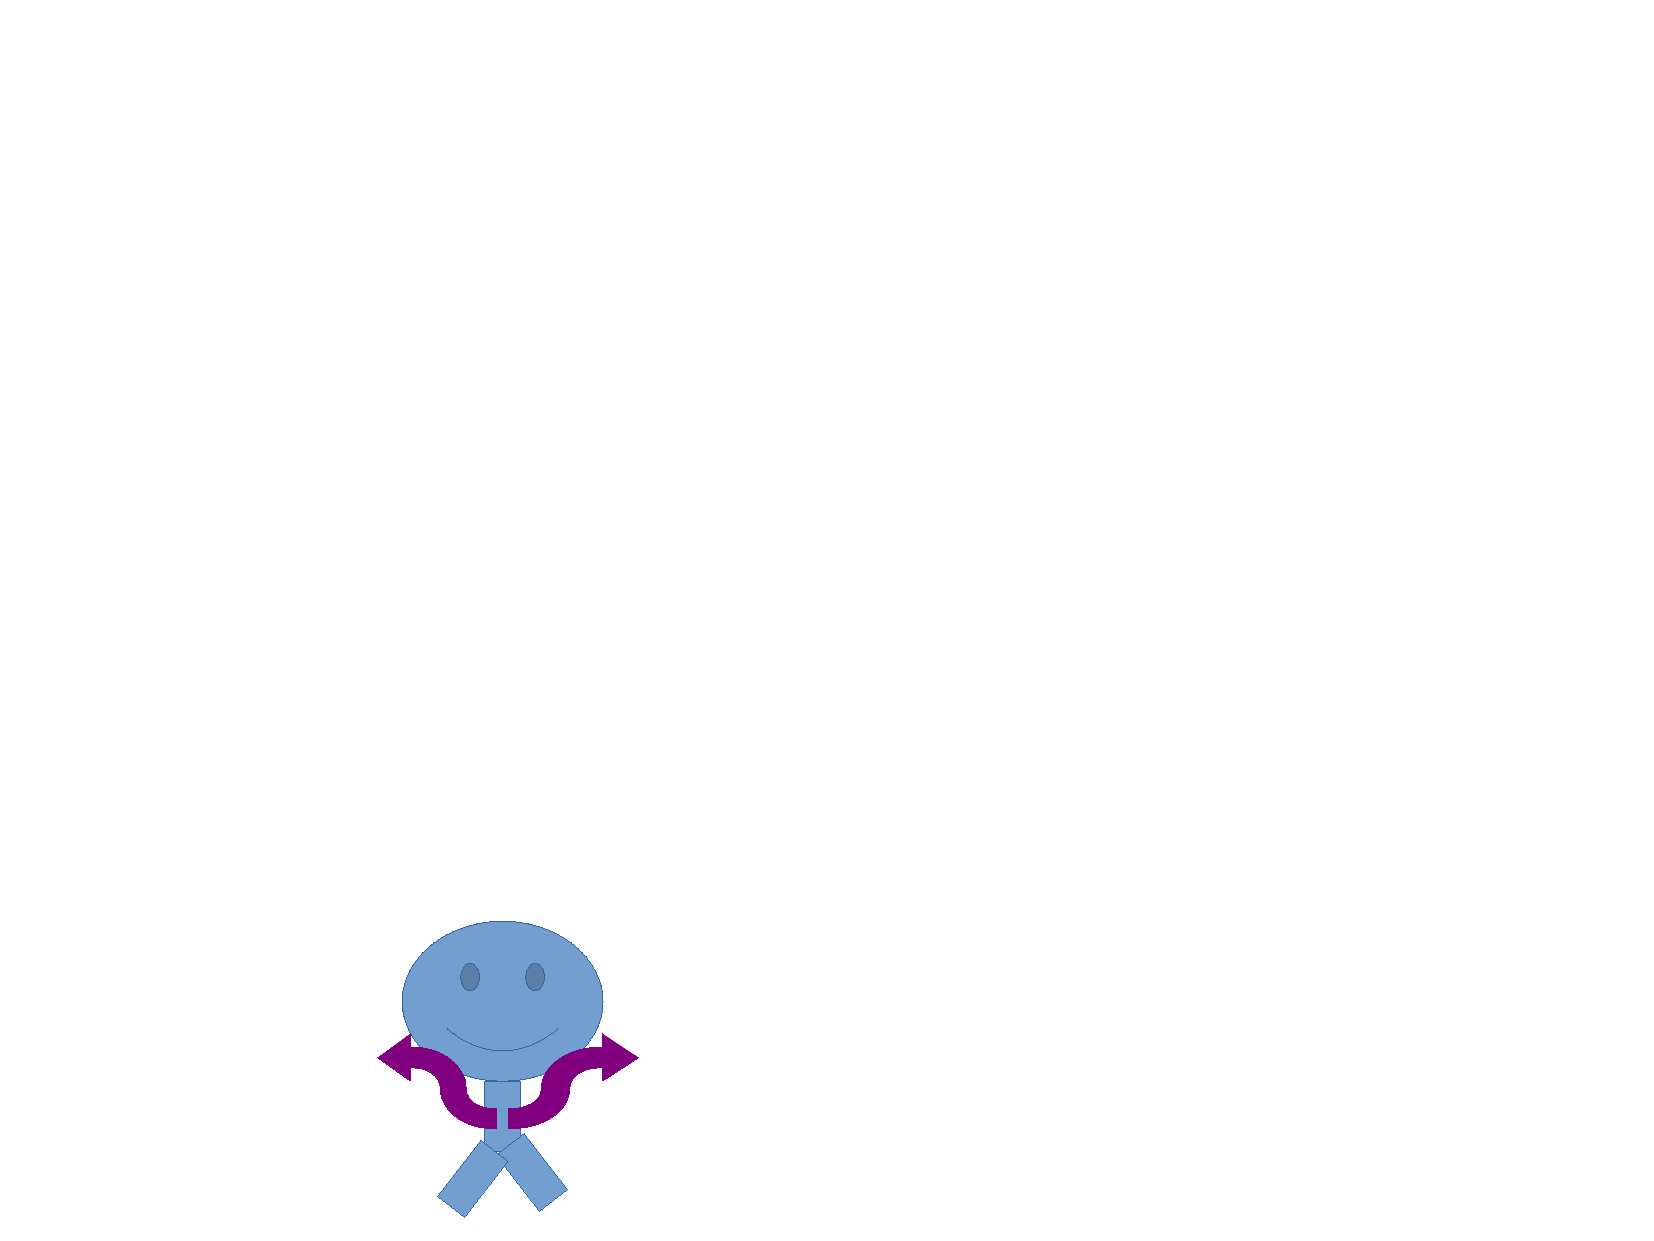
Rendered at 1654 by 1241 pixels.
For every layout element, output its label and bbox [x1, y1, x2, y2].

text_box [377, 921, 639, 1218]
